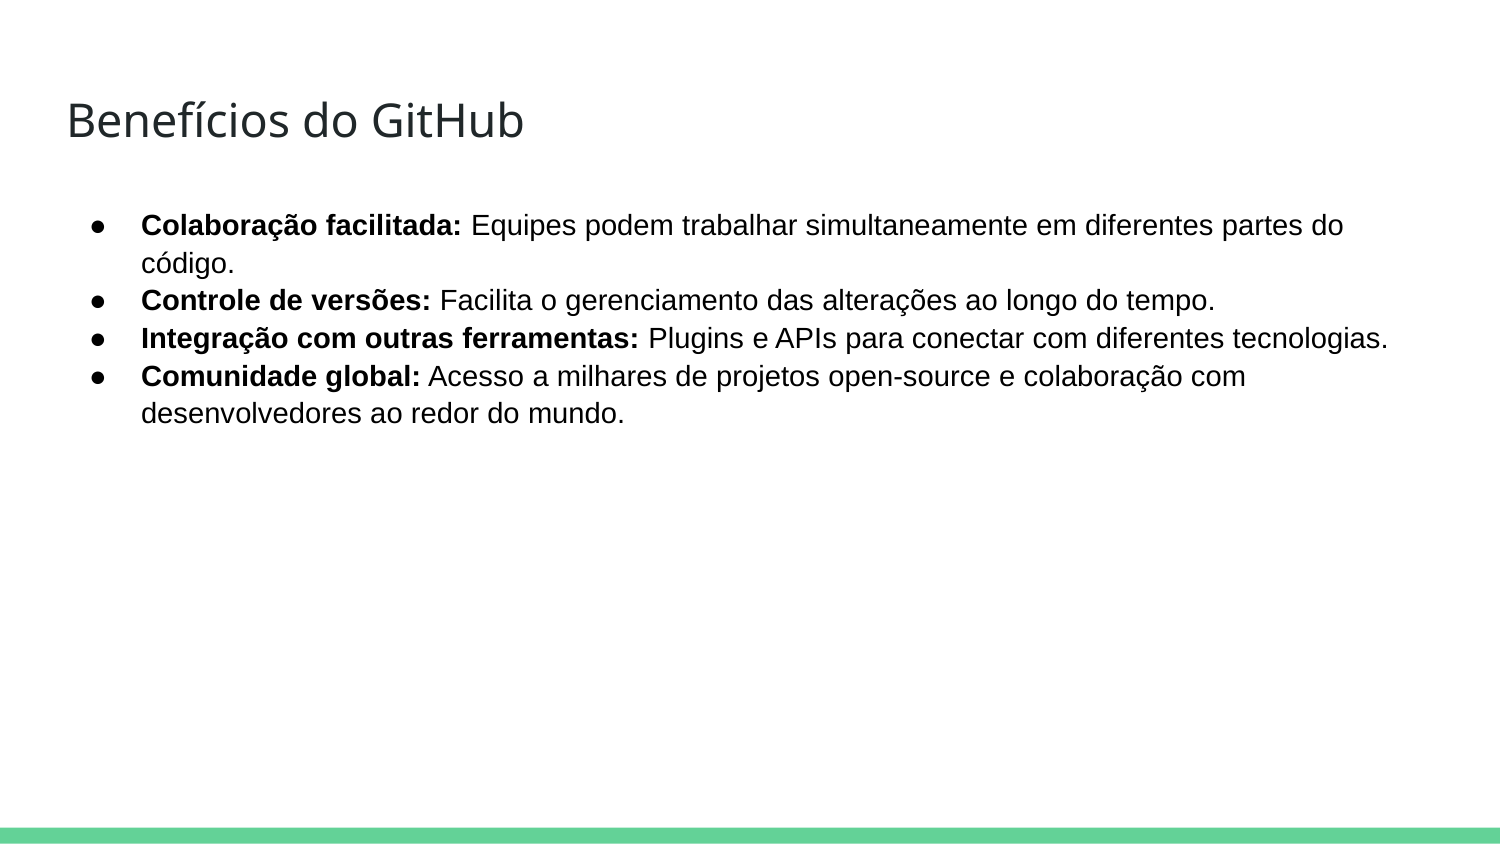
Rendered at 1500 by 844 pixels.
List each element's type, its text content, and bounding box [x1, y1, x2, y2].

list Colaboração facilitada: Equipes podem trabalhar simultaneamente em diferentes partes do código. Controle de versões: Facilita o gerenciamento das alterações ao longo do tempo. Integração com outras ferramentas: Plugins e APIs para conectar com diferentes tecnologias. Comunidade global: Acesso a milhares de projetos open-source e colaboração com desenvolvedores ao redor do mundo. [51, 189, 1449, 750]
title Benefícios do GitHub [51, 72, 1449, 167]
